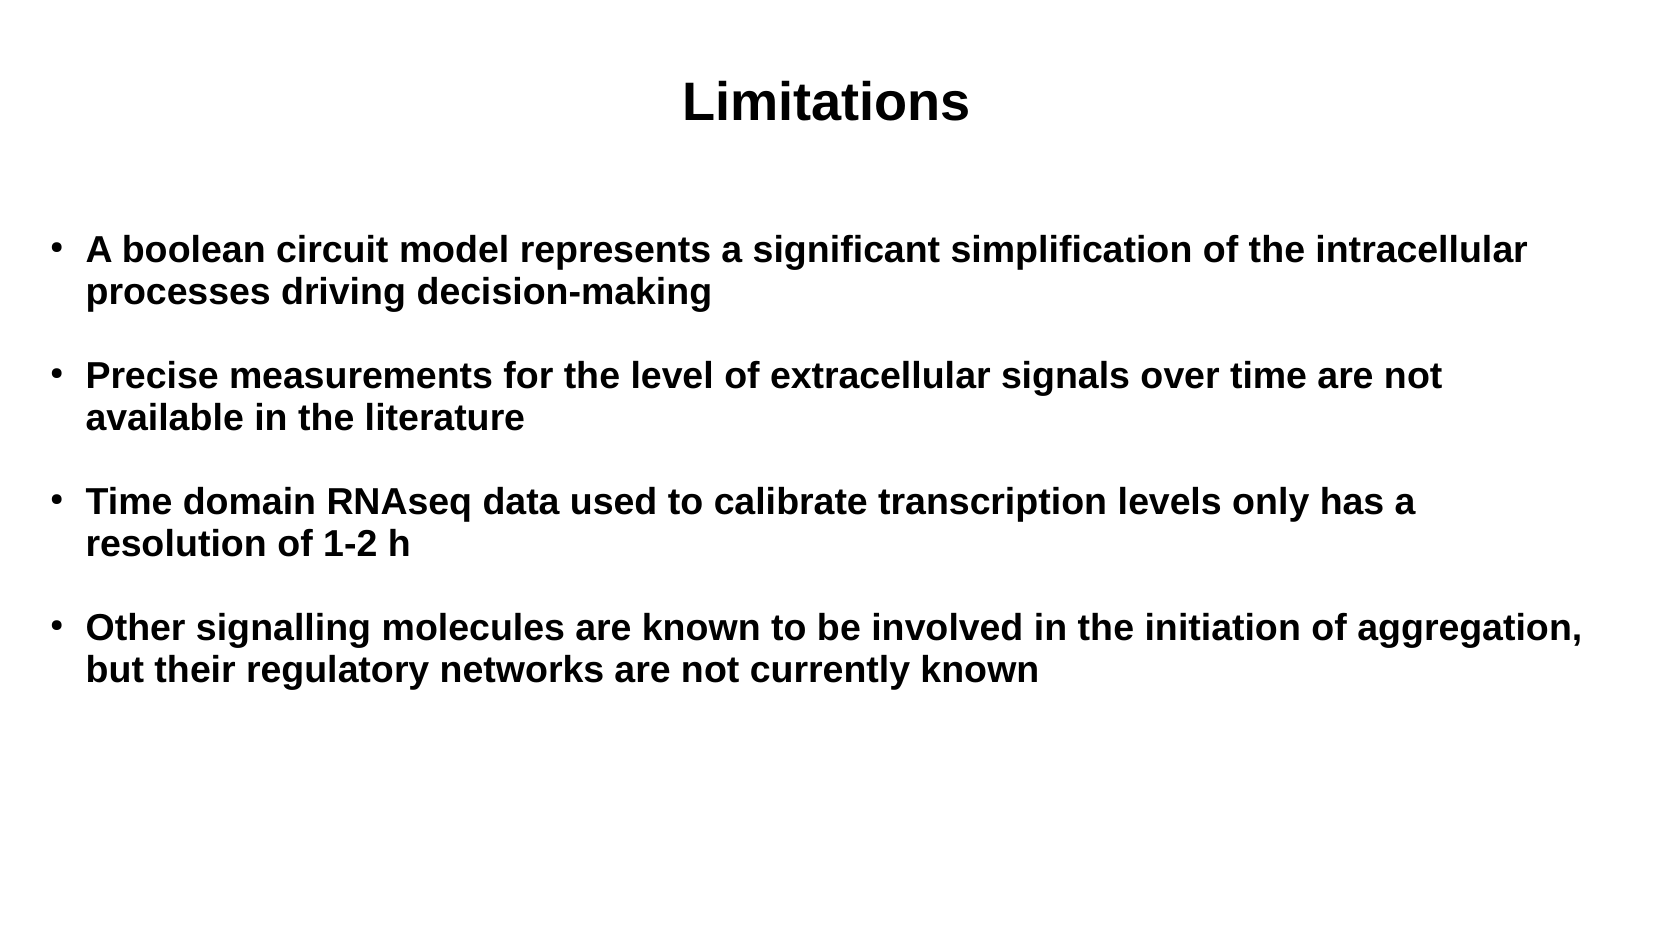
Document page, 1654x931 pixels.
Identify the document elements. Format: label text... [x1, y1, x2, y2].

text_box A boolean circuit model represents a significant simplification of the intracellular processes driving decision-making Precise measurements for the level of extracellular signals over time are not available in the literature Time domain RNAseq data used to calibrate transcription levels only has a resolution of 1-2 h Other signalling molecules are known to be involved in the initiation of aggregation, but their regulatory networks are not currently known [35, 178, 1607, 805]
title Limitations [23, 23, 1630, 179]
